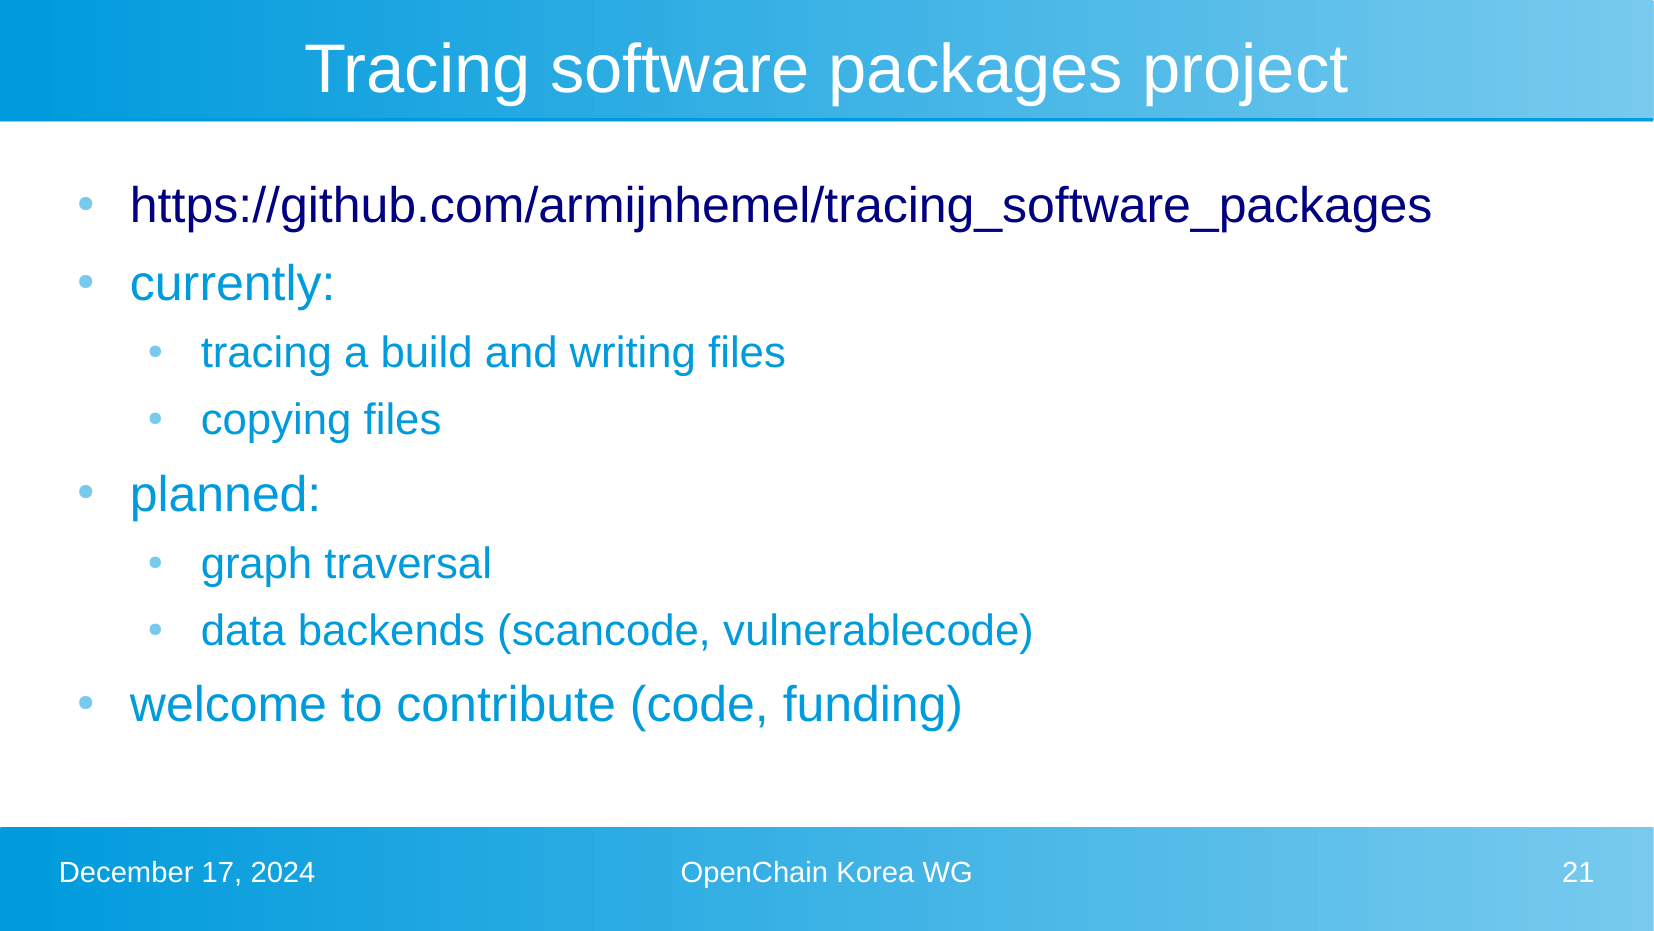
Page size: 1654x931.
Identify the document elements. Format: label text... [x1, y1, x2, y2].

title Tracing software packages project [59, 29, 1595, 108]
list https://github.com/armijnhemel/tracing_software_packages currently: tracing a build and writing files copying files planned: graph traversal data backends (scancode, vulnerablecode) welcome to contribute (code, funding) [59, 177, 1595, 768]
